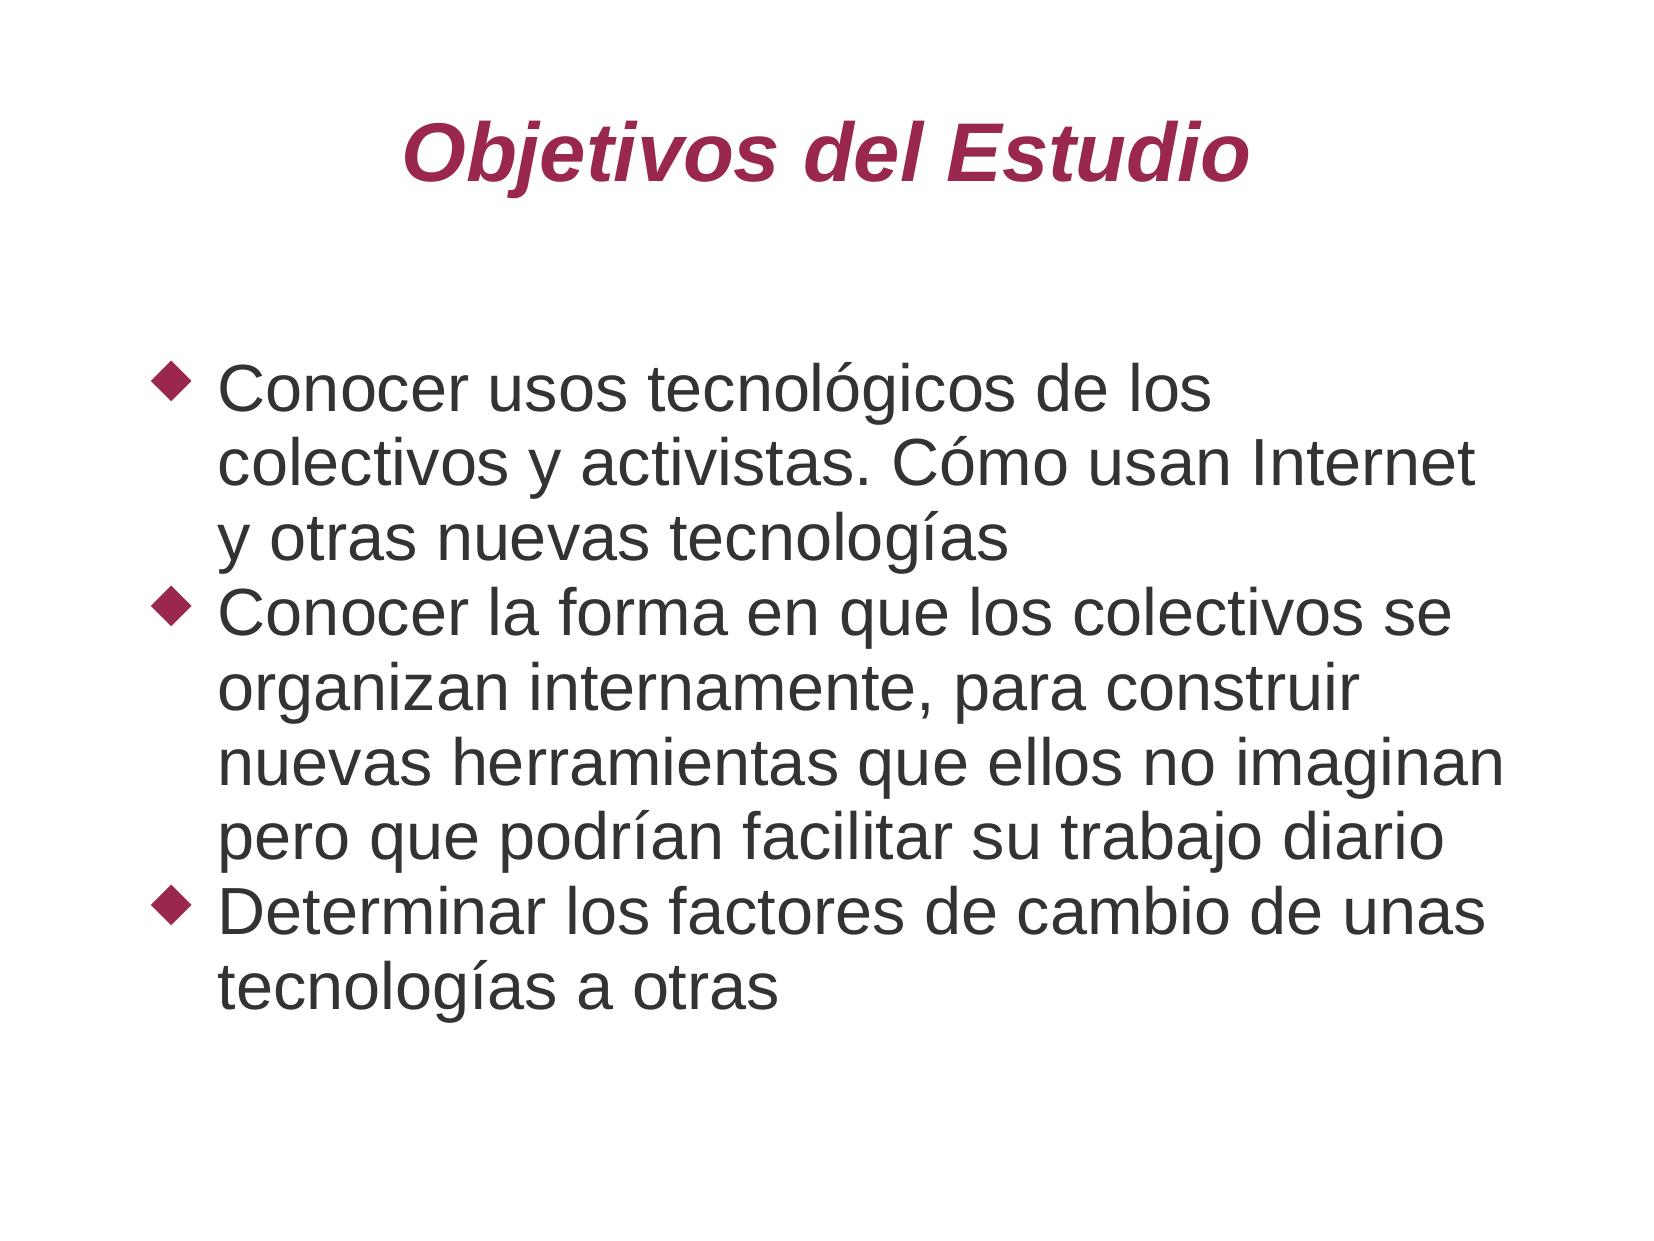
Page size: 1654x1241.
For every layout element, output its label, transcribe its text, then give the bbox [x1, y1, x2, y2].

list Conocer usos tecnológicos de los colectivos y activistas. Cómo usan Internet y otras nuevas tecnologías Conocer la forma en que los colectivos se organizan internamente, para construir nuevas herramientas que ellos no imaginan pero que podrían facilitar su trabajo diario Determinar los factores de cambio de unas tecnologías a otras [134, 350, 1516, 1133]
title Objetivos del Estudio [82, 49, 1571, 257]
